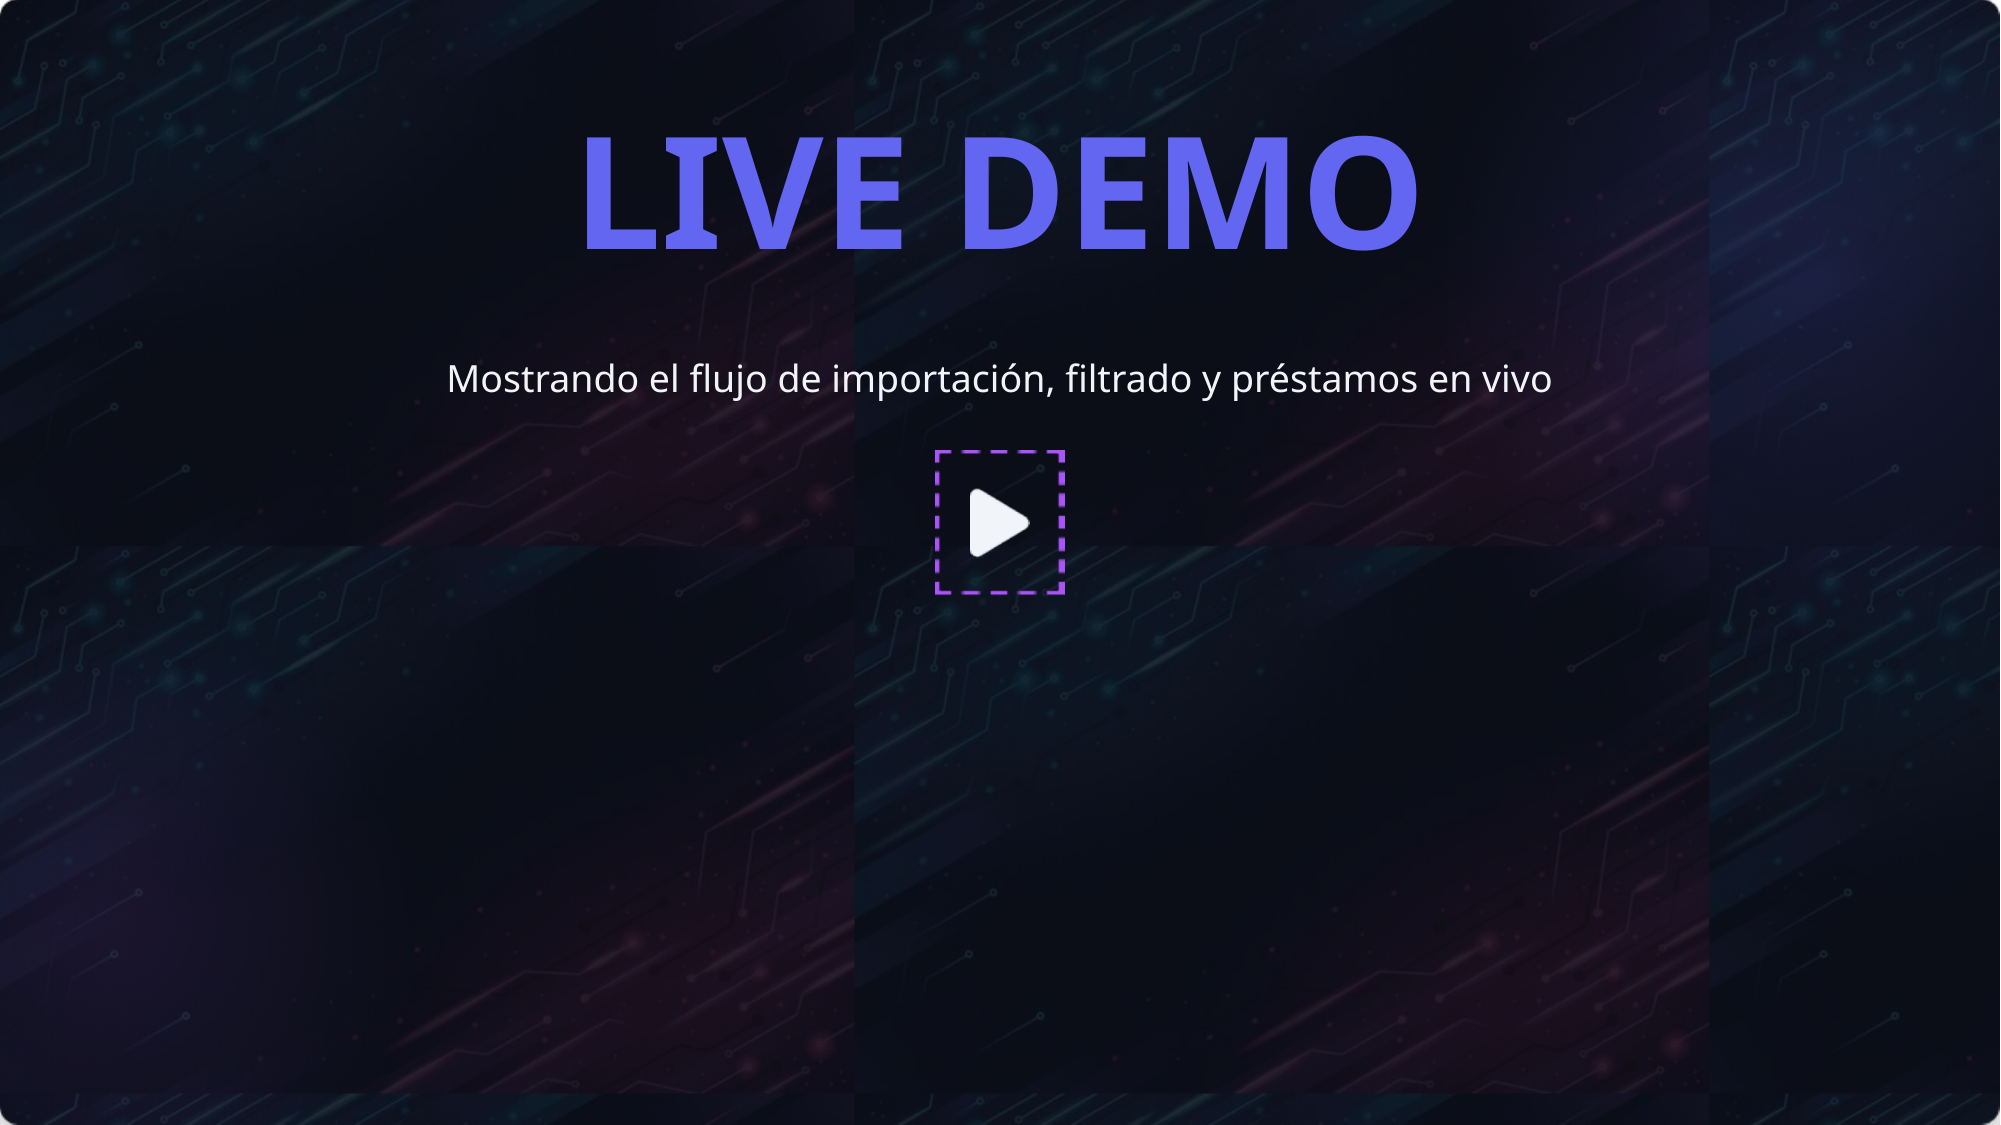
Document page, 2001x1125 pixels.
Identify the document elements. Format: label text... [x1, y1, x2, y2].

picture [0, 0, 2000, 1125]
text_box Mostrando el flujo de importación, filtrado y préstamos en vivo [93, 328, 1907, 400]
text_box LIVE DEMO [48, 93, 1952, 282]
